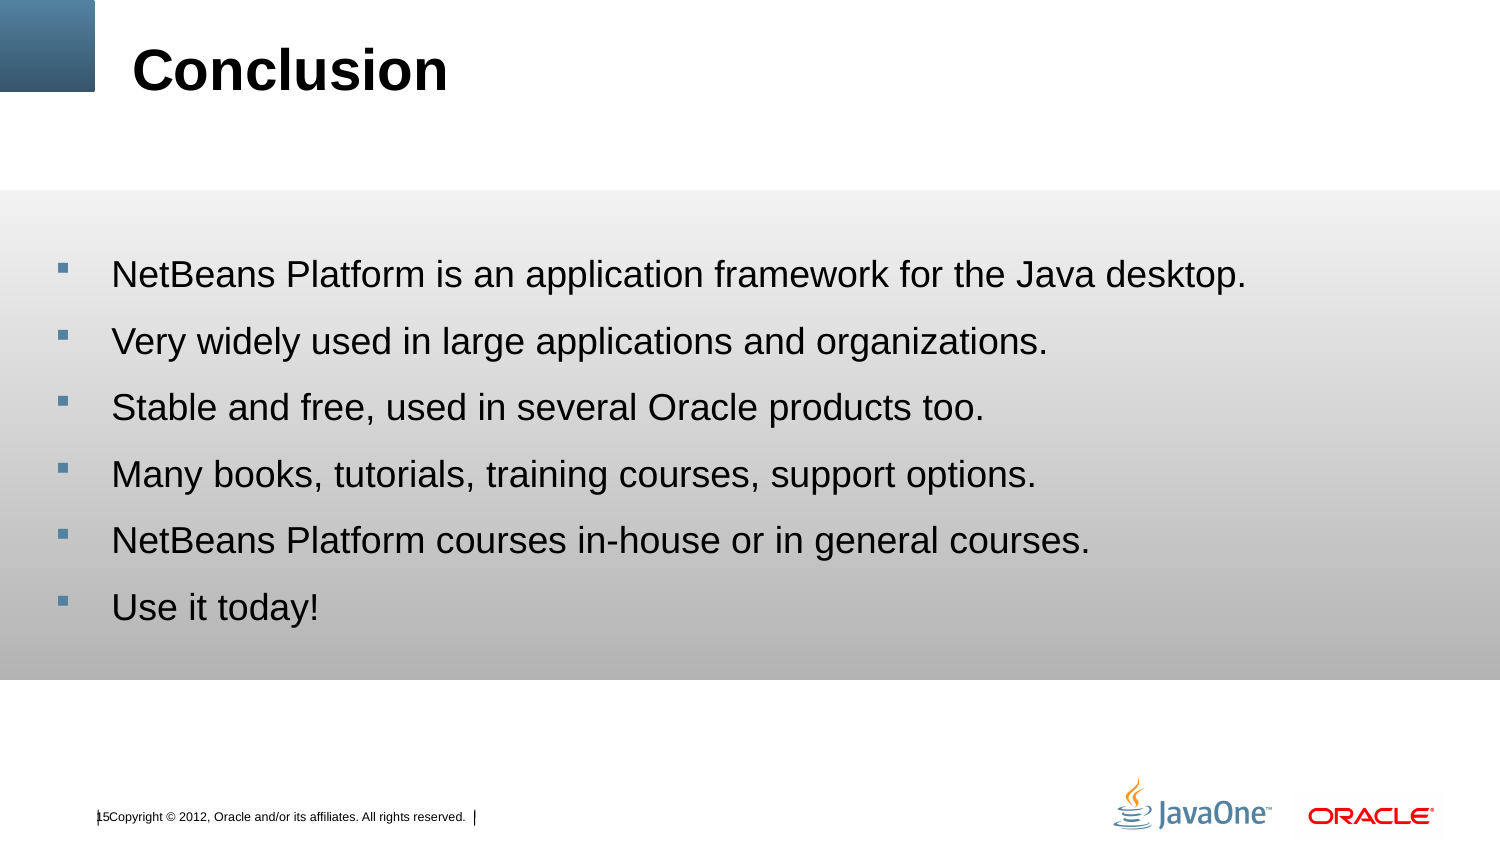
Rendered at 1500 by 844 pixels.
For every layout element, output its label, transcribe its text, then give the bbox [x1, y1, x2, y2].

list NetBeans Platform is an application framework for the Java desktop. Very widely used in large applications and organizations. Stable and free, used in several Oracle products too. Many books, tutorials, training courses, support options. NetBeans Platform courses in-house or in general courses. Use it today! [55, 241, 1499, 648]
title Conclusion [132, 40, 1407, 166]
picture [1293, 792, 1445, 840]
picture [1097, 761, 1288, 844]
